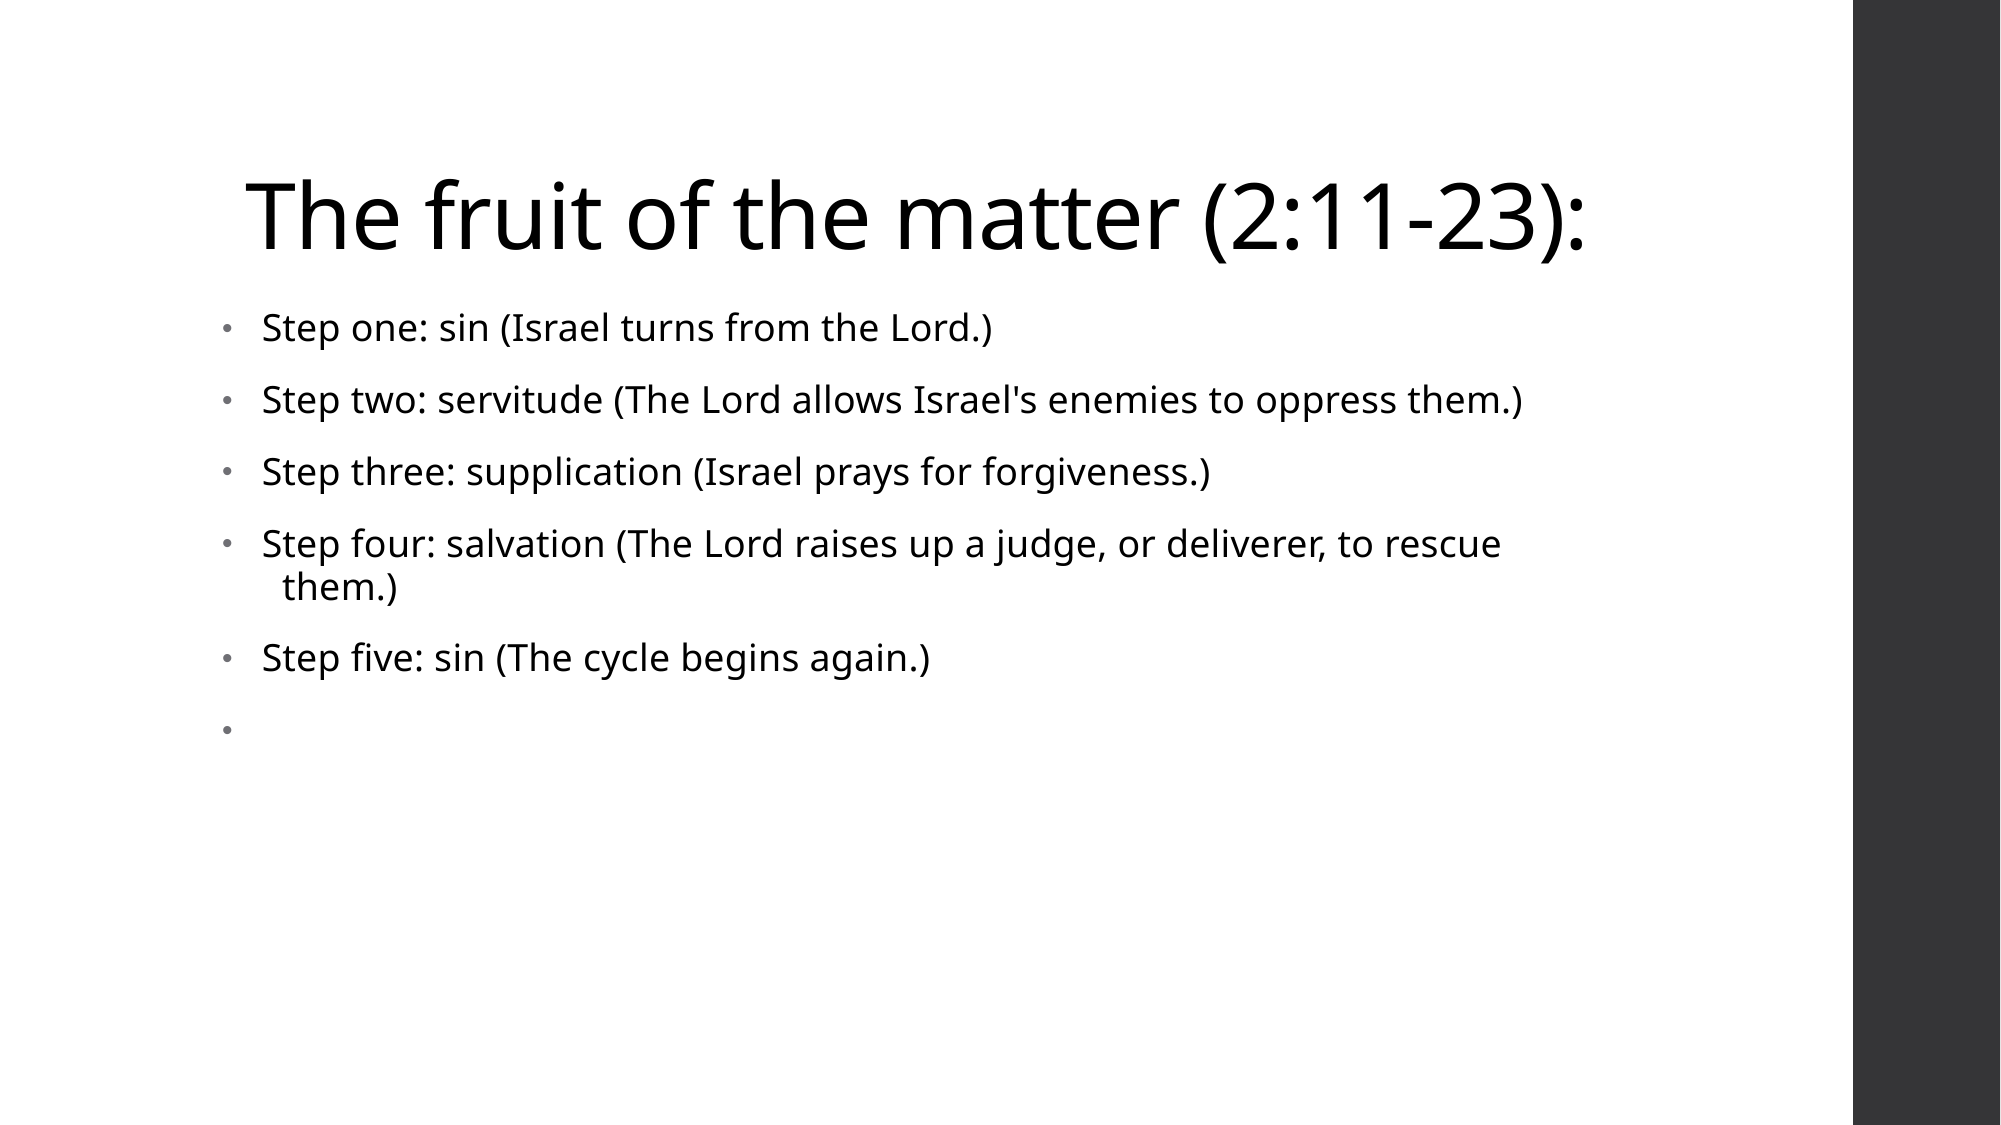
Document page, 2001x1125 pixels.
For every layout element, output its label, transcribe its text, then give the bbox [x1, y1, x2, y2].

list Step one: sin (Israel turns from the Lord.) Step two: servitude (The Lord allows Israel's enemies to oppress them.) Step three: supplication (Israel prays for forgiveness.) Step four: salvation (The Lord raises up a judge, or deliverer, to rescue them.) Step five: sin (The cycle begins again.) [206, 299, 1617, 1014]
title The fruit of the matter (2:11-23): [206, 60, 1797, 278]
